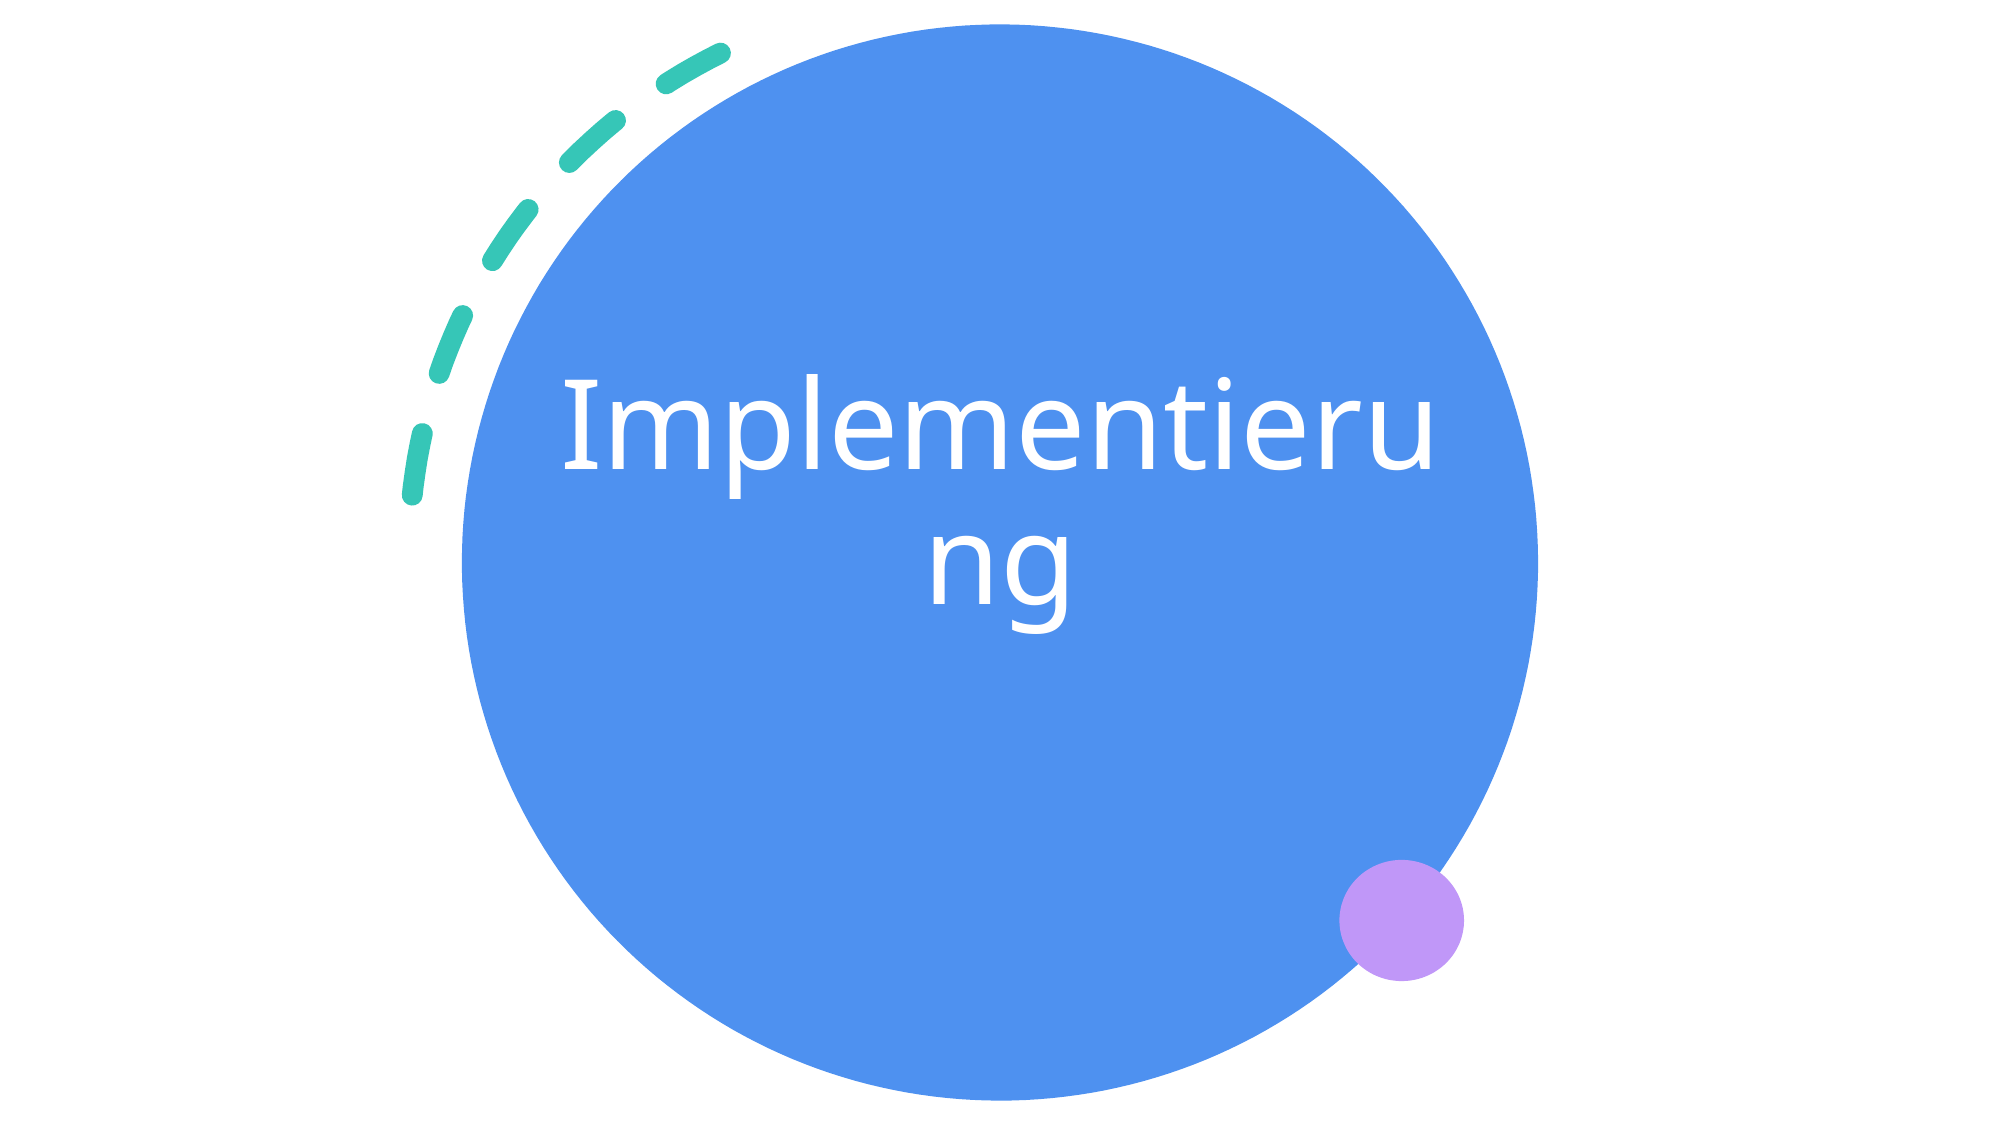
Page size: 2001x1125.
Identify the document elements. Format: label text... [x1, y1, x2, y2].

title Implementierung [544, 226, 1457, 639]
